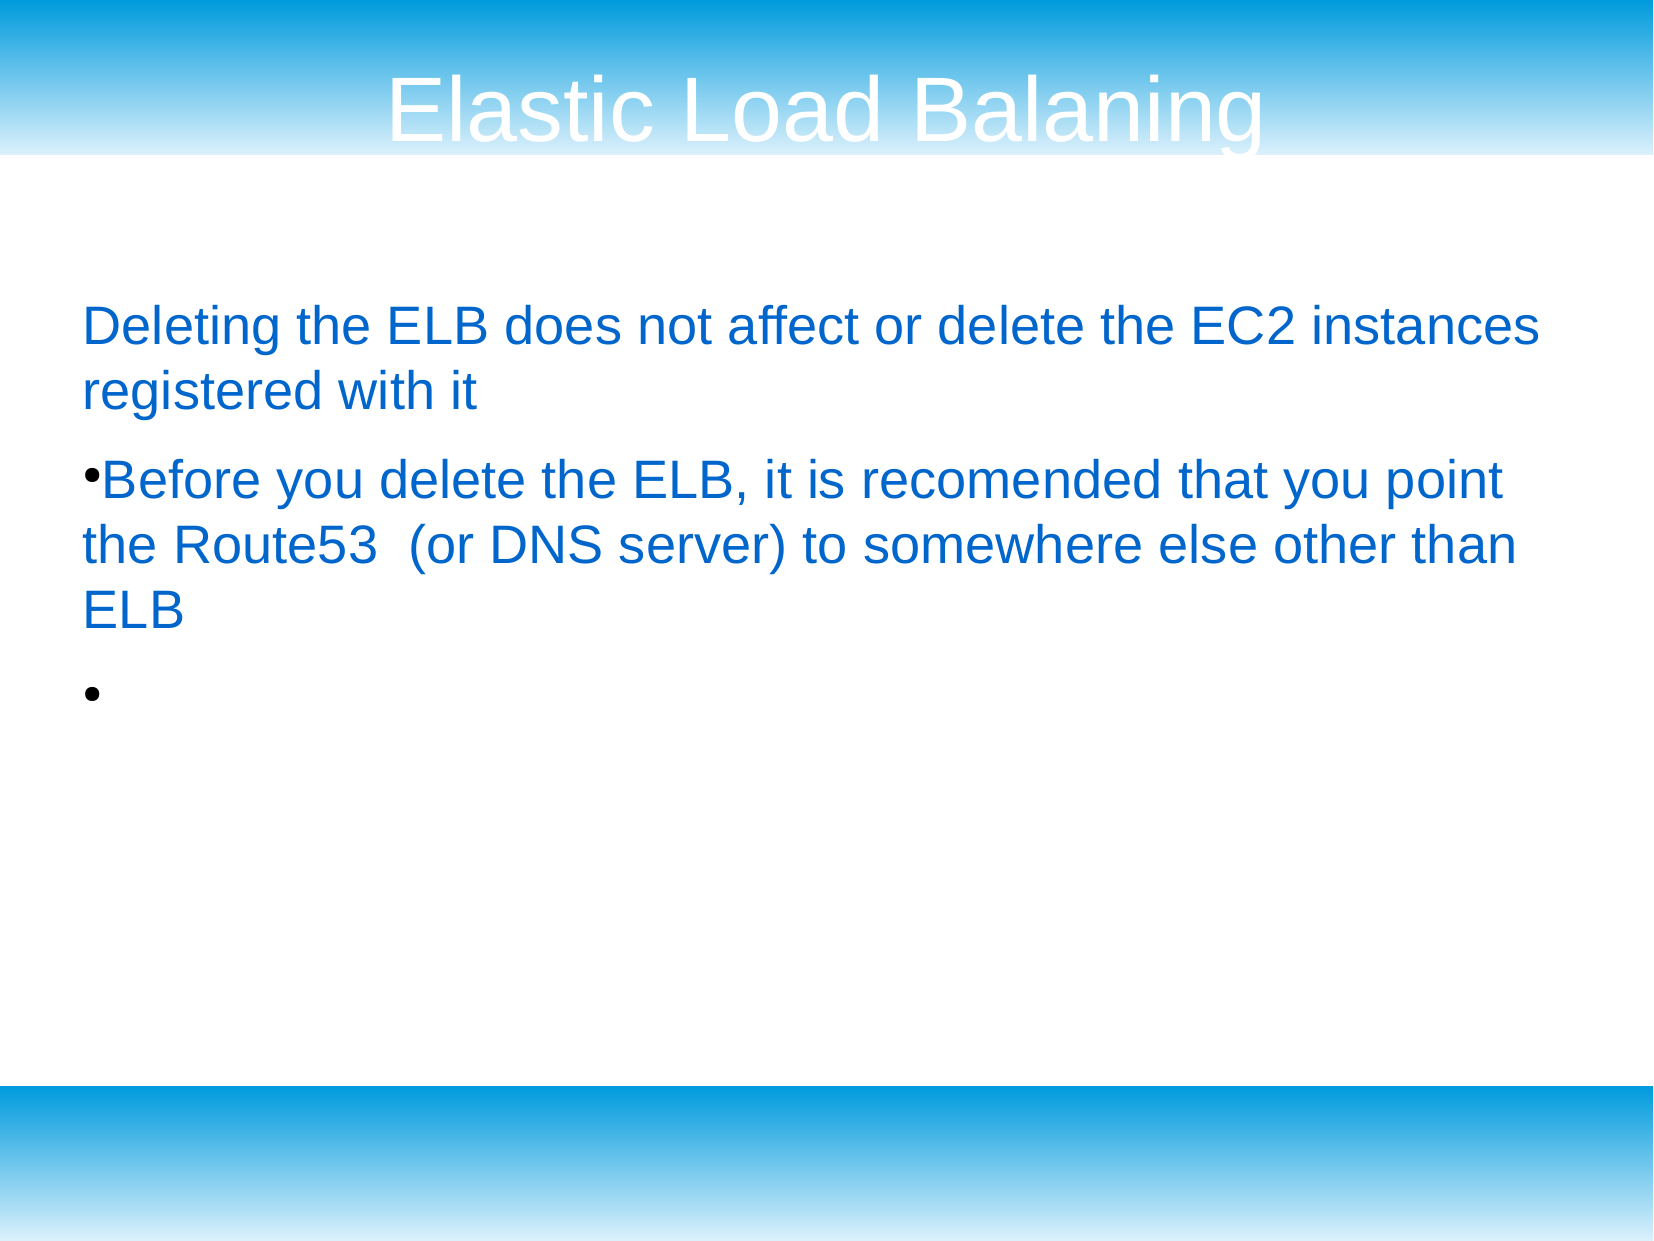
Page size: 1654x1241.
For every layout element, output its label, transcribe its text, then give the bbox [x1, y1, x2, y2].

list Deleting the ELB does not affect or delete the EC2 instances registered with it Before you delete the ELB, it is recomended that you point the Route53 (or DNS server) to somewhere else other than ELB [82, 290, 1571, 1010]
title Elastic Load Balaning [82, 49, 1571, 155]
